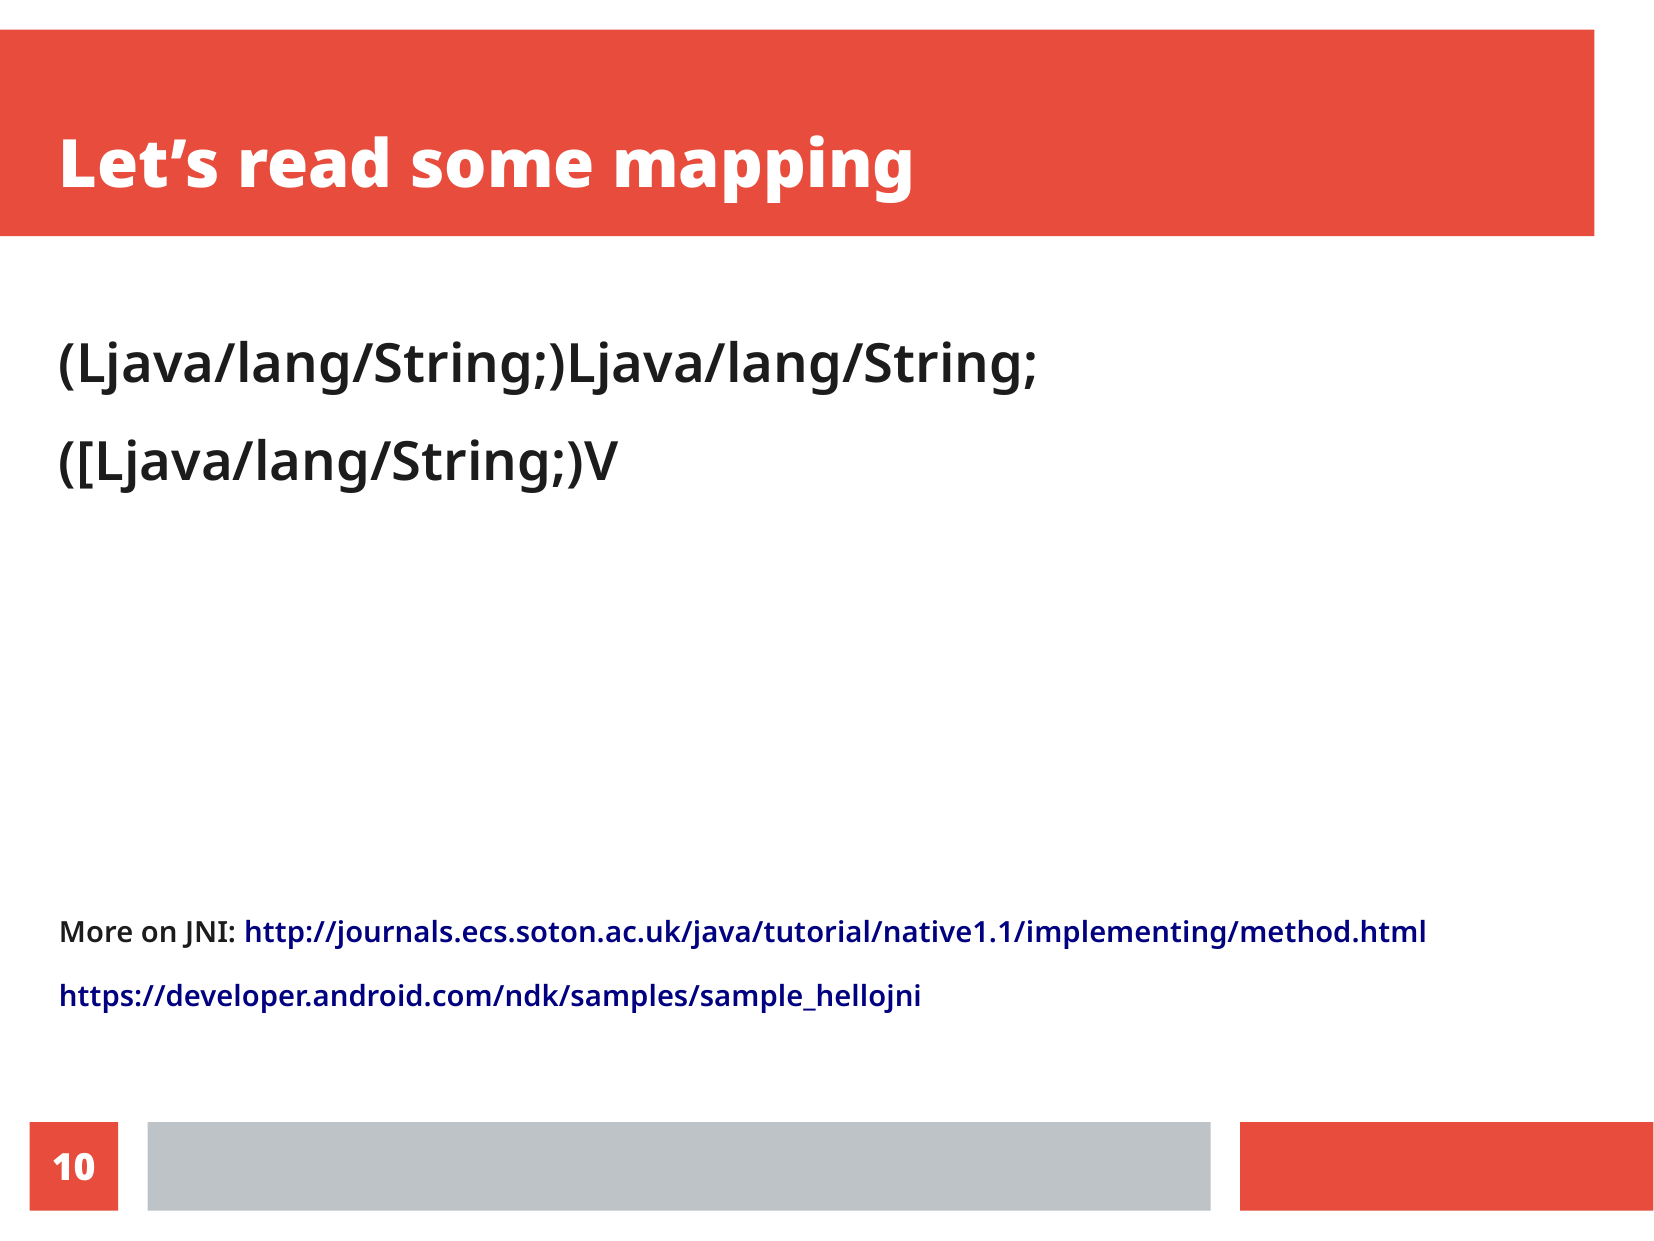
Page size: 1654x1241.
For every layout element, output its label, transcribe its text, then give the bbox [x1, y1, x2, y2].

list (Ljava/lang/String;)Ljava/lang/String; ([Ljava/lang/String;)V More on JNI: http://journals.ecs.soton.ac.uk/java/tutorial/native1.1/implementing/method.html https://developer.android.com/ndk/samples/sample_hellojni [59, 324, 1565, 1093]
title Let’s read some mapping [59, 59, 1595, 207]
